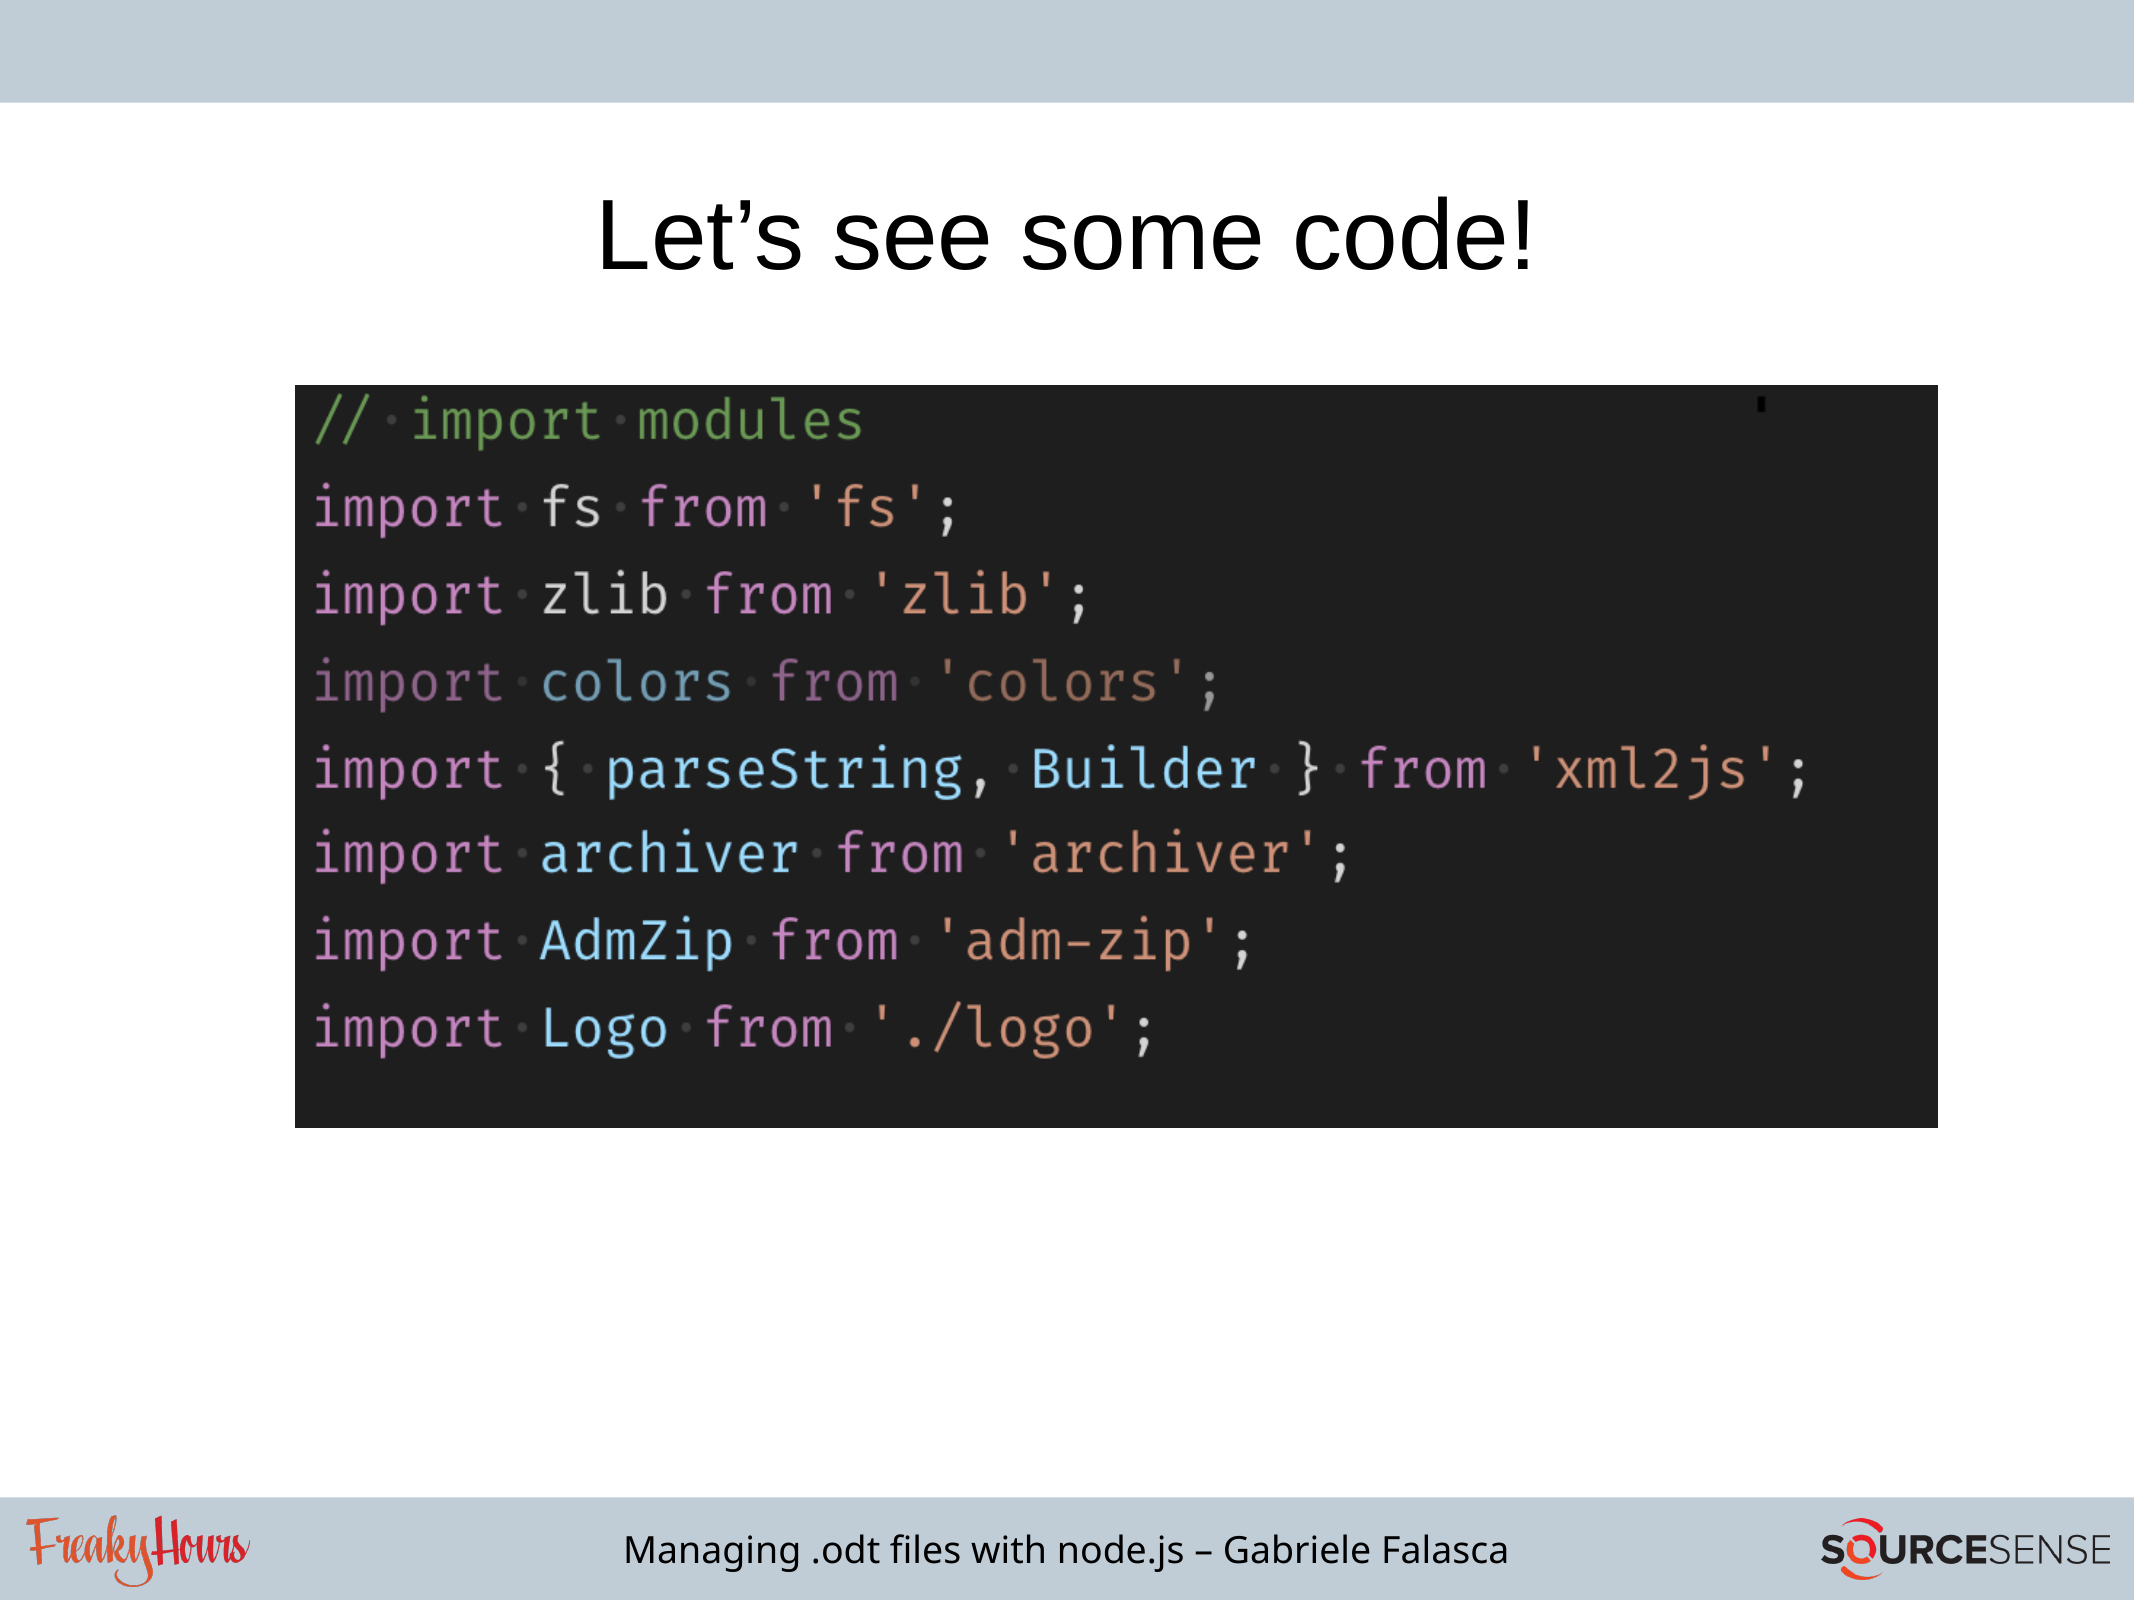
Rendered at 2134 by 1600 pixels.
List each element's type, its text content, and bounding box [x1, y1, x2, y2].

picture [295, 385, 1938, 1128]
picture [26, 1515, 250, 1587]
text_box Let’s see some code! [0, 171, 2134, 298]
title Managing .odt files with node.js – Gabriele Falasca [333, 1497, 1800, 1600]
picture [1821, 1518, 2110, 1580]
